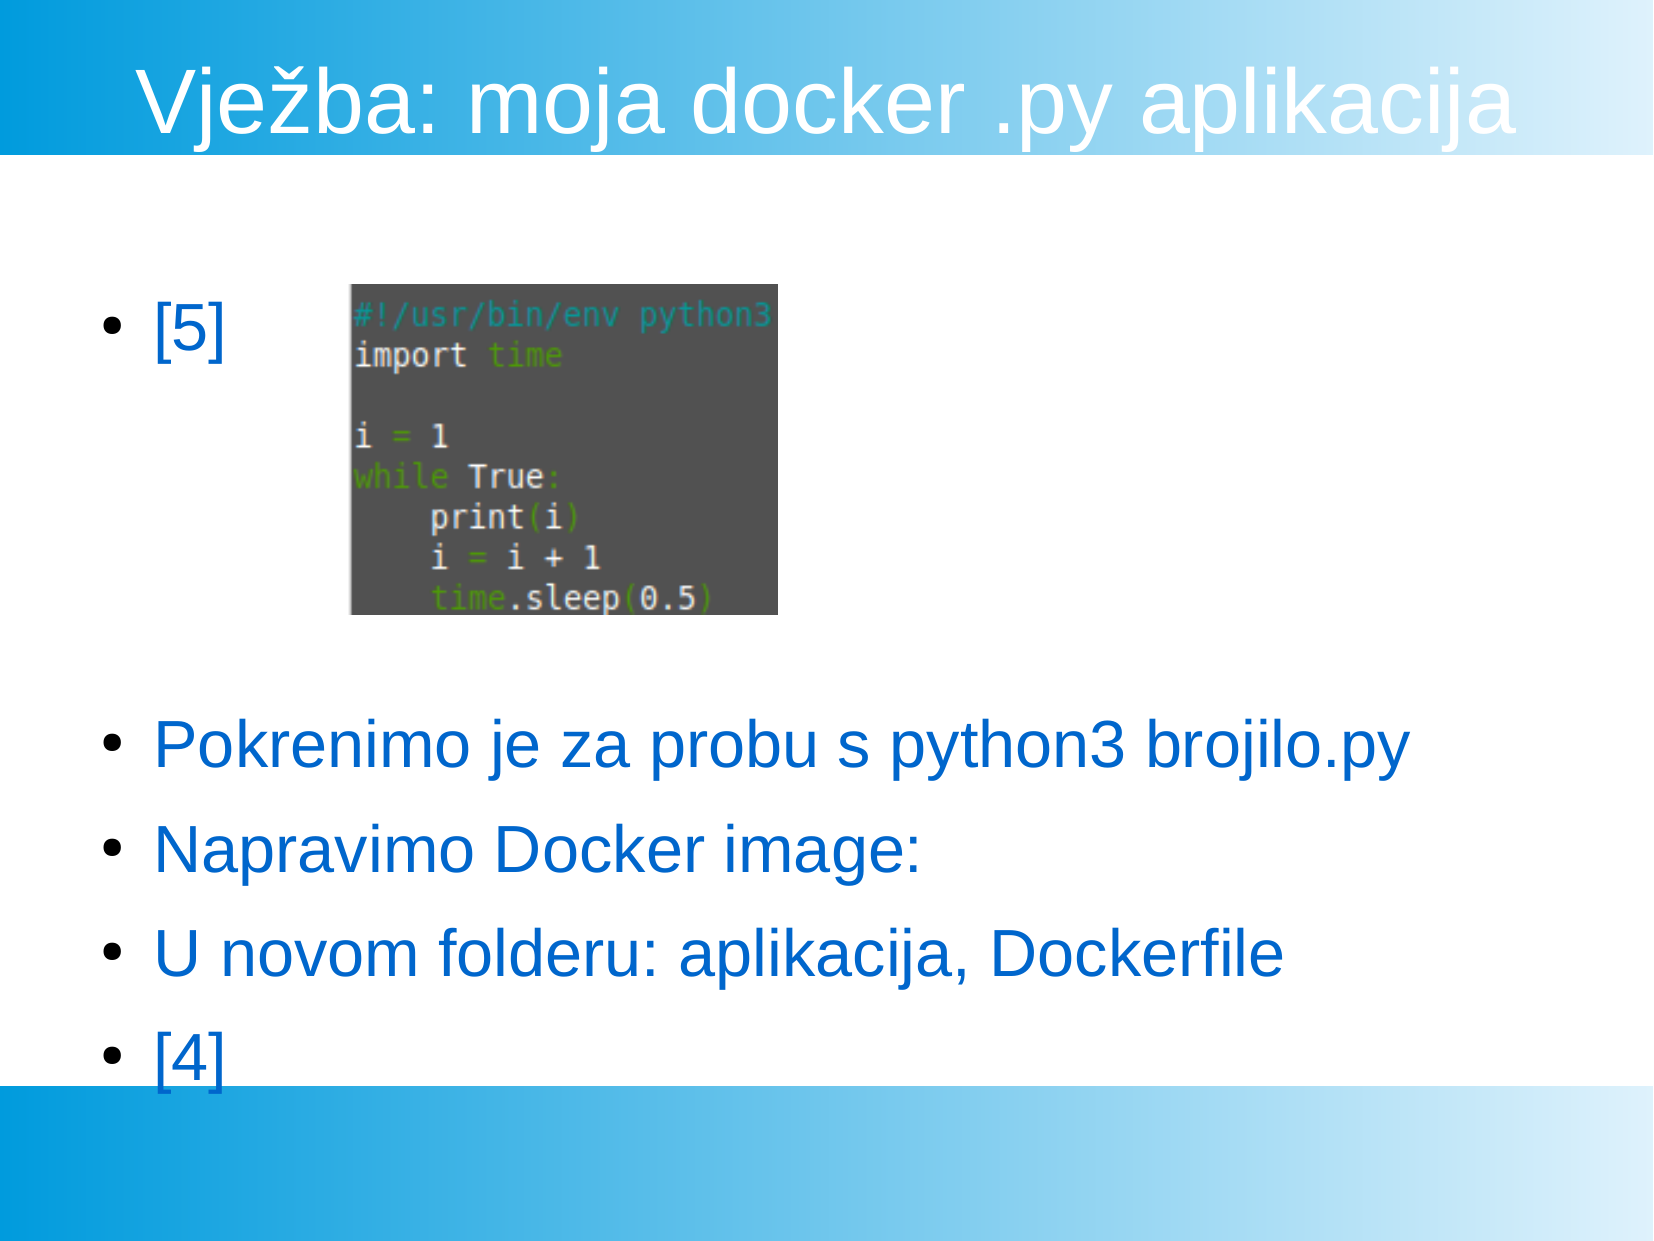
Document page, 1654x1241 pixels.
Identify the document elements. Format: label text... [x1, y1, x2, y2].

picture [345, 284, 778, 616]
list [5] Pokrenimo je za probu s python3 brojilo.py Napravimo Docker image: U novom folderu: aplikacija, Dockerfile [4] [82, 290, 1571, 1010]
title Vježba: moja docker .py aplikacija [82, 49, 1571, 155]
